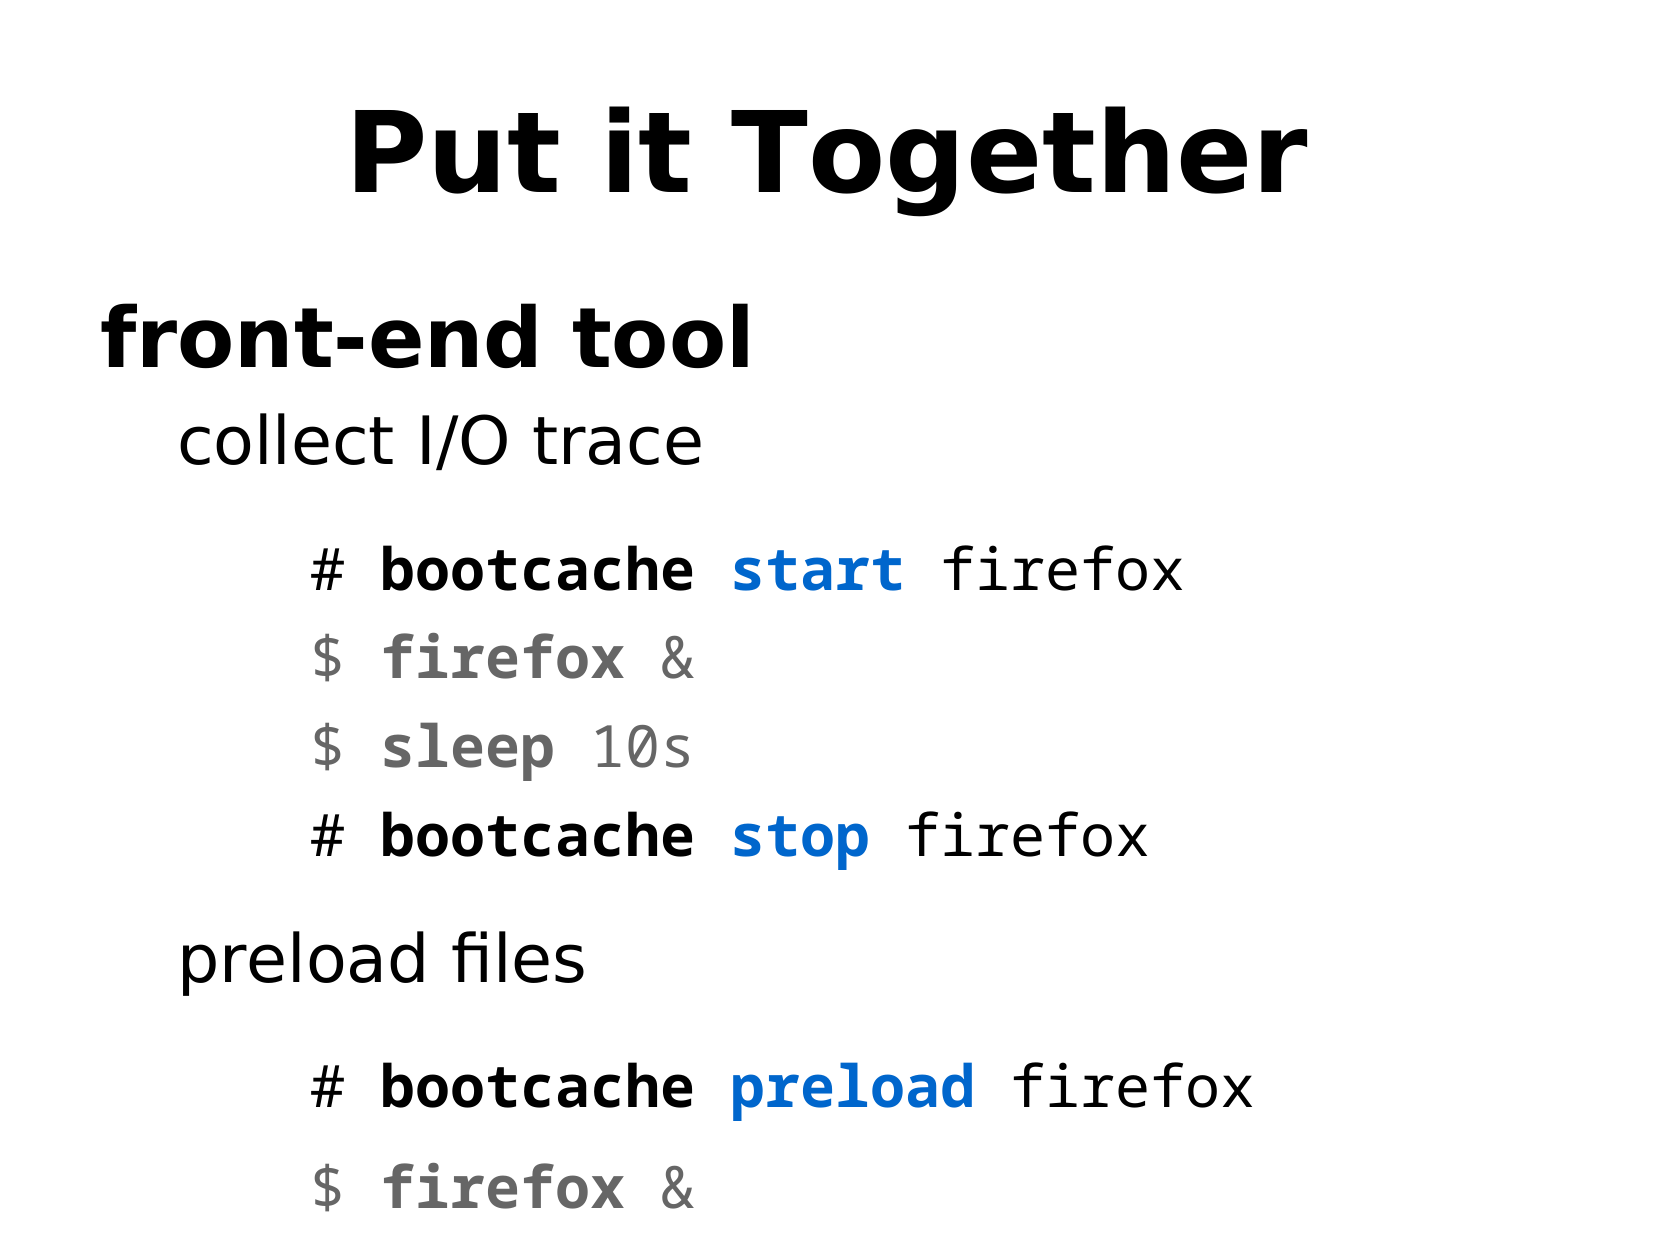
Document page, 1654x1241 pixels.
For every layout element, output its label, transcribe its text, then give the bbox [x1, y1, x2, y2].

list front-end tool collect I/O trace # bootcache start firefox $ firefox & $ sleep 10s # bootcache stop firefox preload files # bootcache preload firefox $ firefox & [82, 290, 1571, 1165]
title Put it Together [82, 49, 1571, 257]
